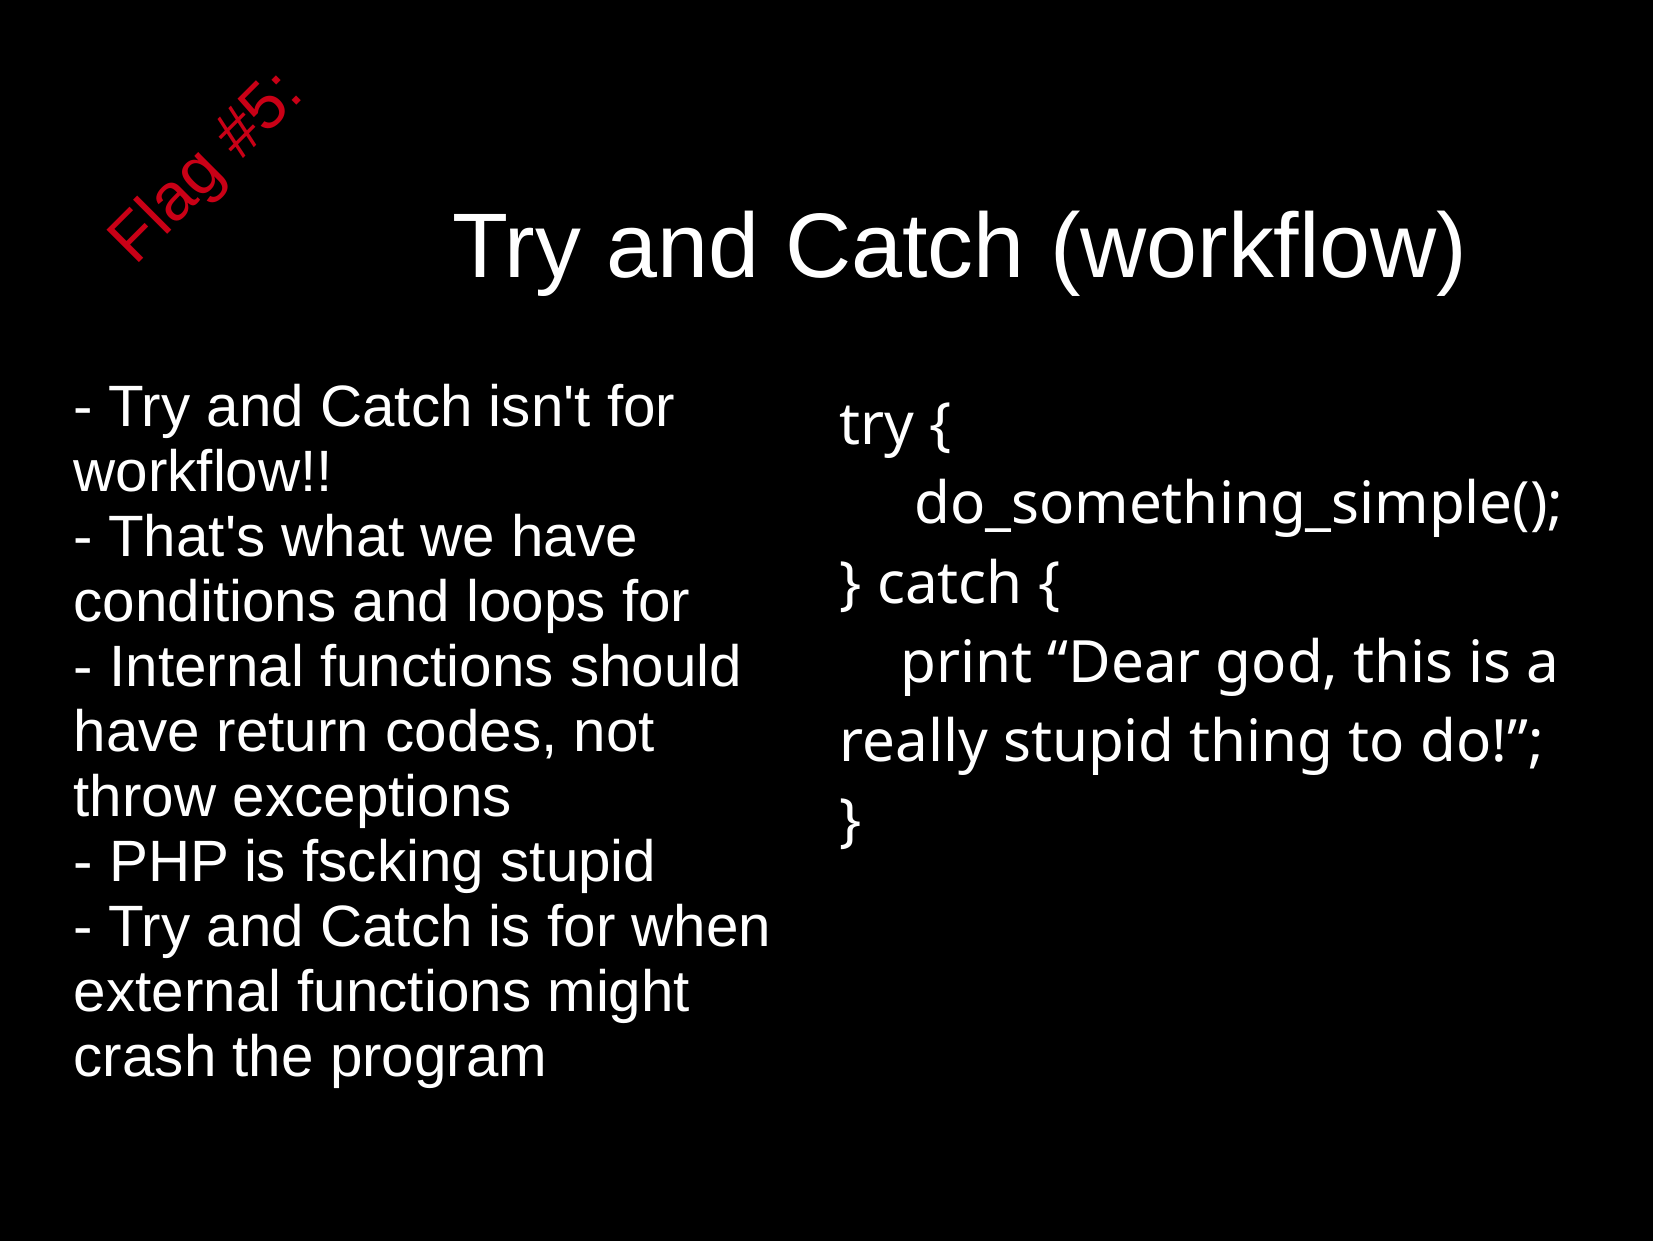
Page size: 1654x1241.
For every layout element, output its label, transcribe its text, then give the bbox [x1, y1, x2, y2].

text_box - Try and Catch isn't for workflow!! - That's what we have conditions and loops for - Internal functions should have return codes, not throw exceptions - PHP is fscking stupid - Try and Catch is for when external functions might crash the program [58, 366, 788, 1180]
text_box Flag #5: [77, 37, 338, 298]
text_box try { do_something_simple(); } catch { print “Dear god, this is a really stupid thing to do!”; } [825, 375, 1613, 1126]
text_box Try and Catch (workflow) [437, 187, 1480, 317]
